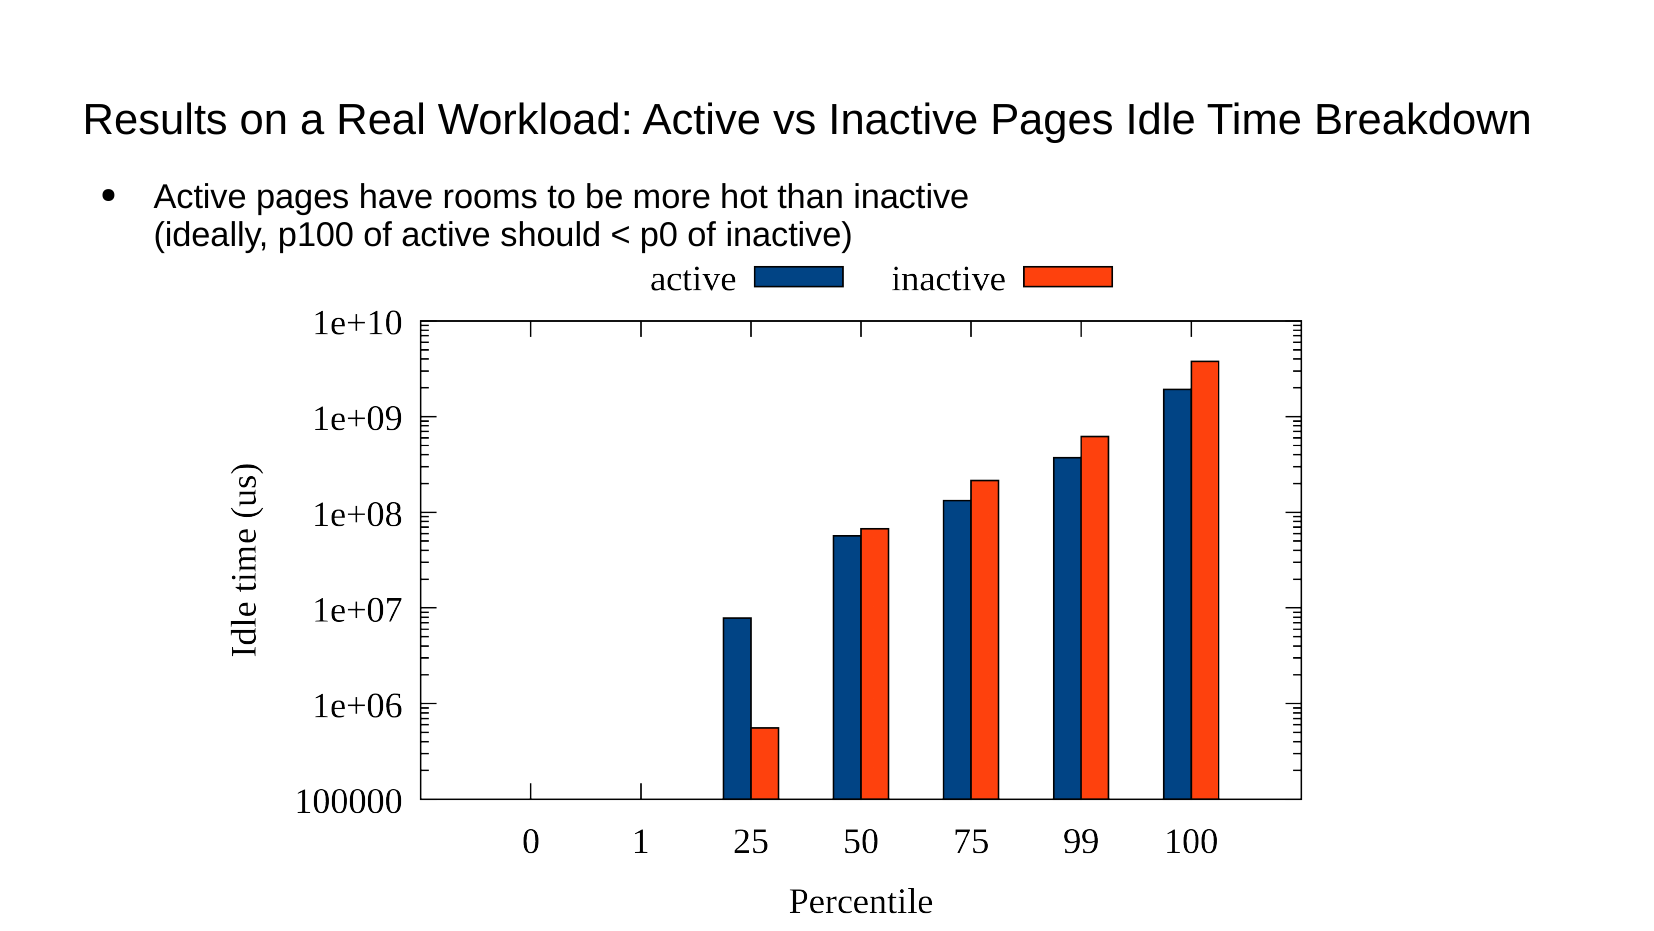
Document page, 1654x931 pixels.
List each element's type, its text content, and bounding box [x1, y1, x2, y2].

list Active pages have rooms to be more hot than inactive (ideally, p100 of active should < p0 of inactive) [82, 177, 1571, 833]
title Results on a Real Workload: Active vs Inactive Pages Idle Time Breakdown [82, 81, 1571, 157]
picture [207, 239, 1357, 930]
